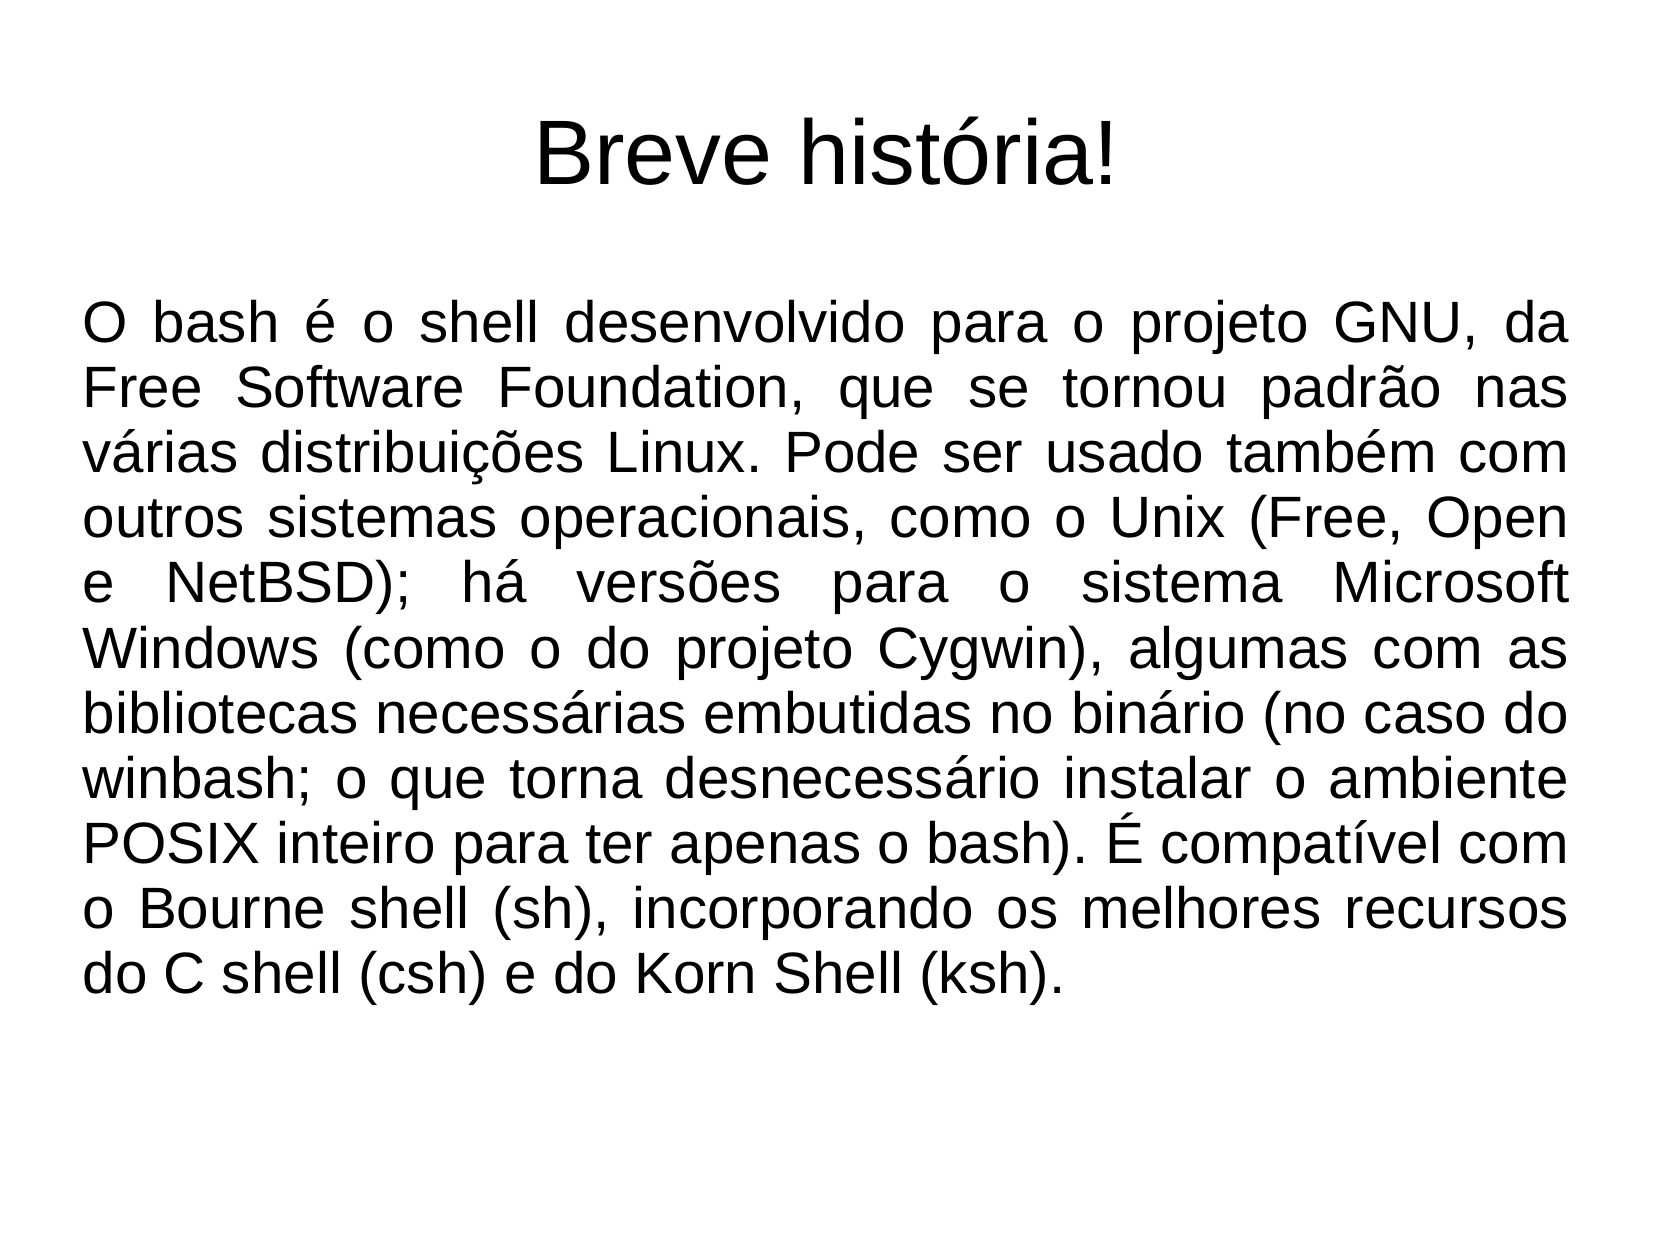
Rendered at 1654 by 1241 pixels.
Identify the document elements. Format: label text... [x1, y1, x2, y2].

title Breve história! [82, 49, 1571, 257]
list O bash é o shell desenvolvido para o projeto GNU, da Free Software Foundation, que se tornou padrão nas várias distribuições Linux. Pode ser usado também com outros sistemas operacionais, como o Unix (Free, Open e NetBSD); há versões para o sistema Microsoft Windows (como o do projeto Cygwin), algumas com as bibliotecas necessárias embutidas no binário (no caso do winbash; o que torna desnecessário instalar o ambiente POSIX inteiro para ter apenas o bash). É compatível com o Bourne shell (sh), incorporando os melhores recursos do C shell (csh) e do Korn Shell (ksh). [82, 290, 1571, 1010]
